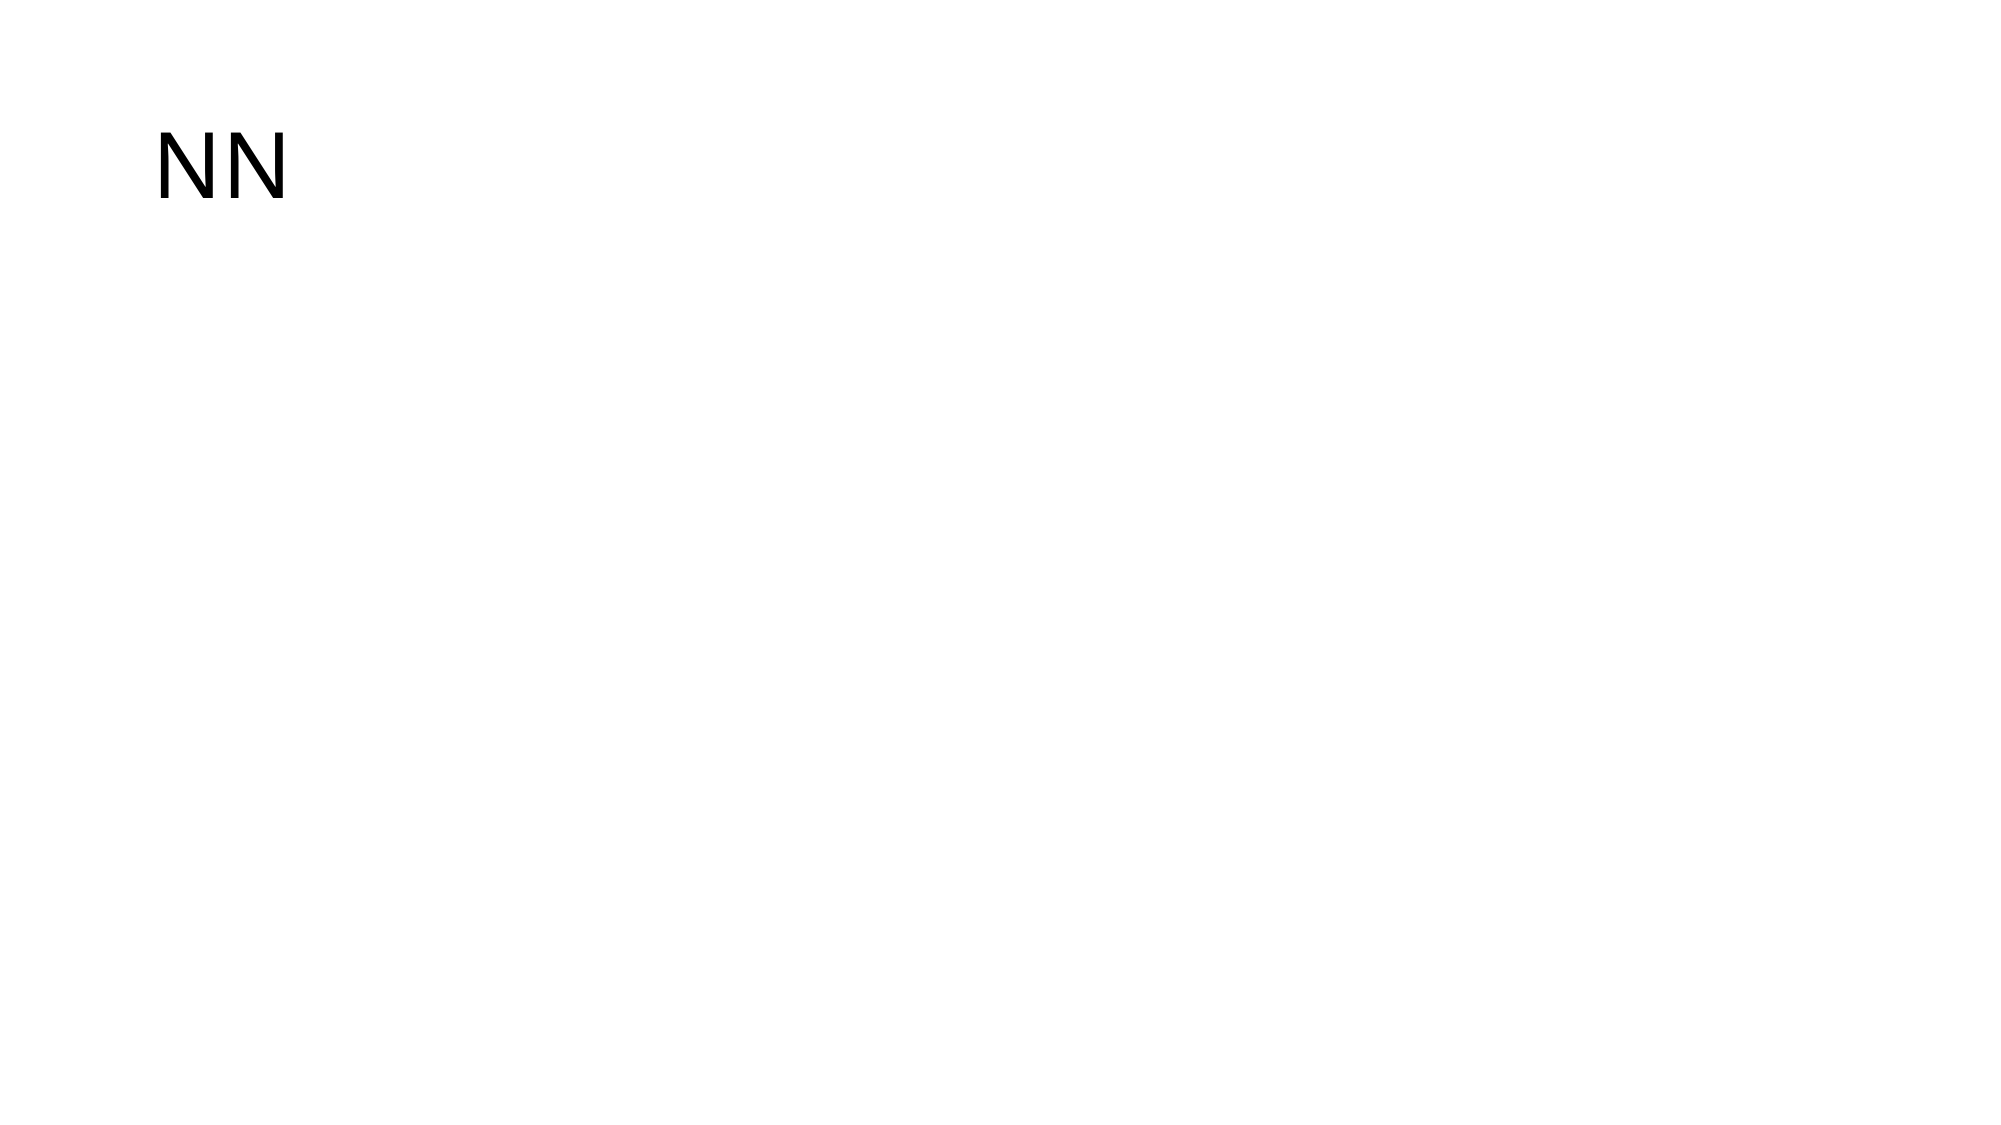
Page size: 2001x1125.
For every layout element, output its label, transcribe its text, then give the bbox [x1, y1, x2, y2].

title NN [137, 59, 1863, 278]
